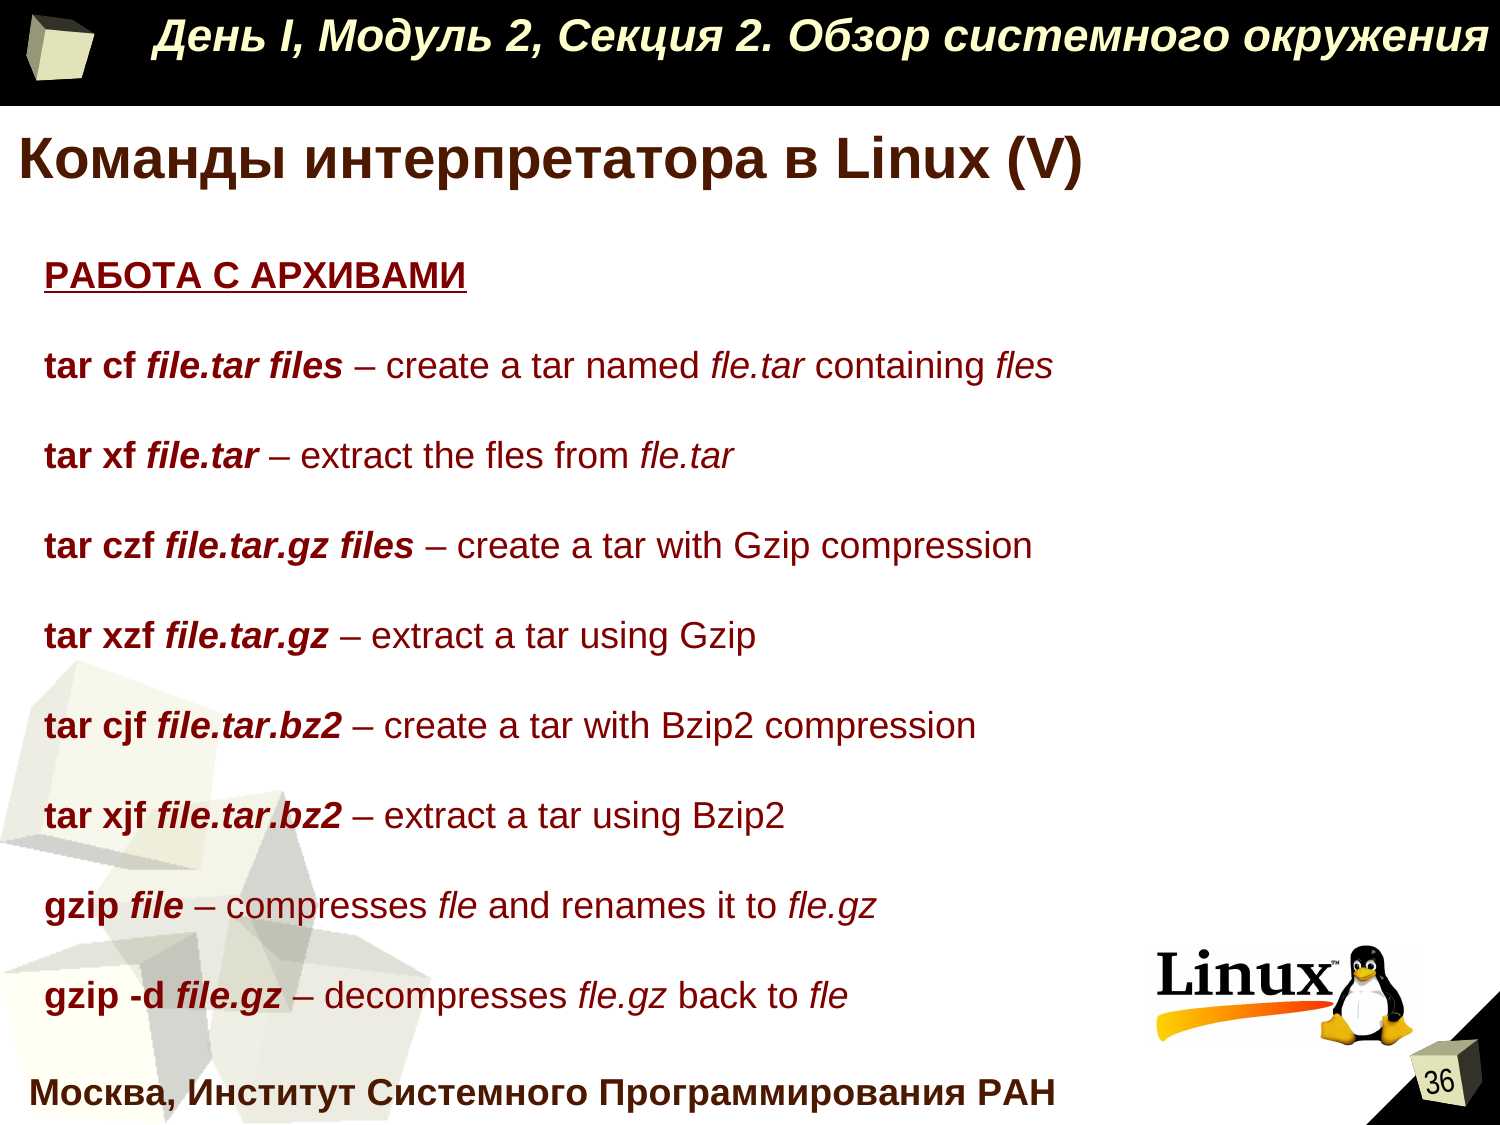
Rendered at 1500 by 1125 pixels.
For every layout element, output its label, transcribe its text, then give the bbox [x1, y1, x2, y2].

text_box Команды интерпретатора в Linux (V) [4, 112, 1500, 198]
picture [423, 1088, 433, 1102]
text_box РАБОТА С АРХИВАМИ tar cf file.tar files – create a tar named fle.tar containing fles tar xf file.tar – extract the fles from fle.tar tar czf file.tar.gz files – create a tar with Gzip compression tar xzf file.tar.gz – extract a tar using Gzip tar cjf file.tar.bz2 – create a tar with Bzip2 compression tar xjf file.tar.bz2 – extract a tar using Bzip2 gzip file – compresses fle and renames it to fle.gz gzip -d file.gz – decompresses fle.gz back to fle [29, 243, 1376, 1069]
picture [0, 659, 433, 1125]
picture [1151, 944, 1418, 1048]
